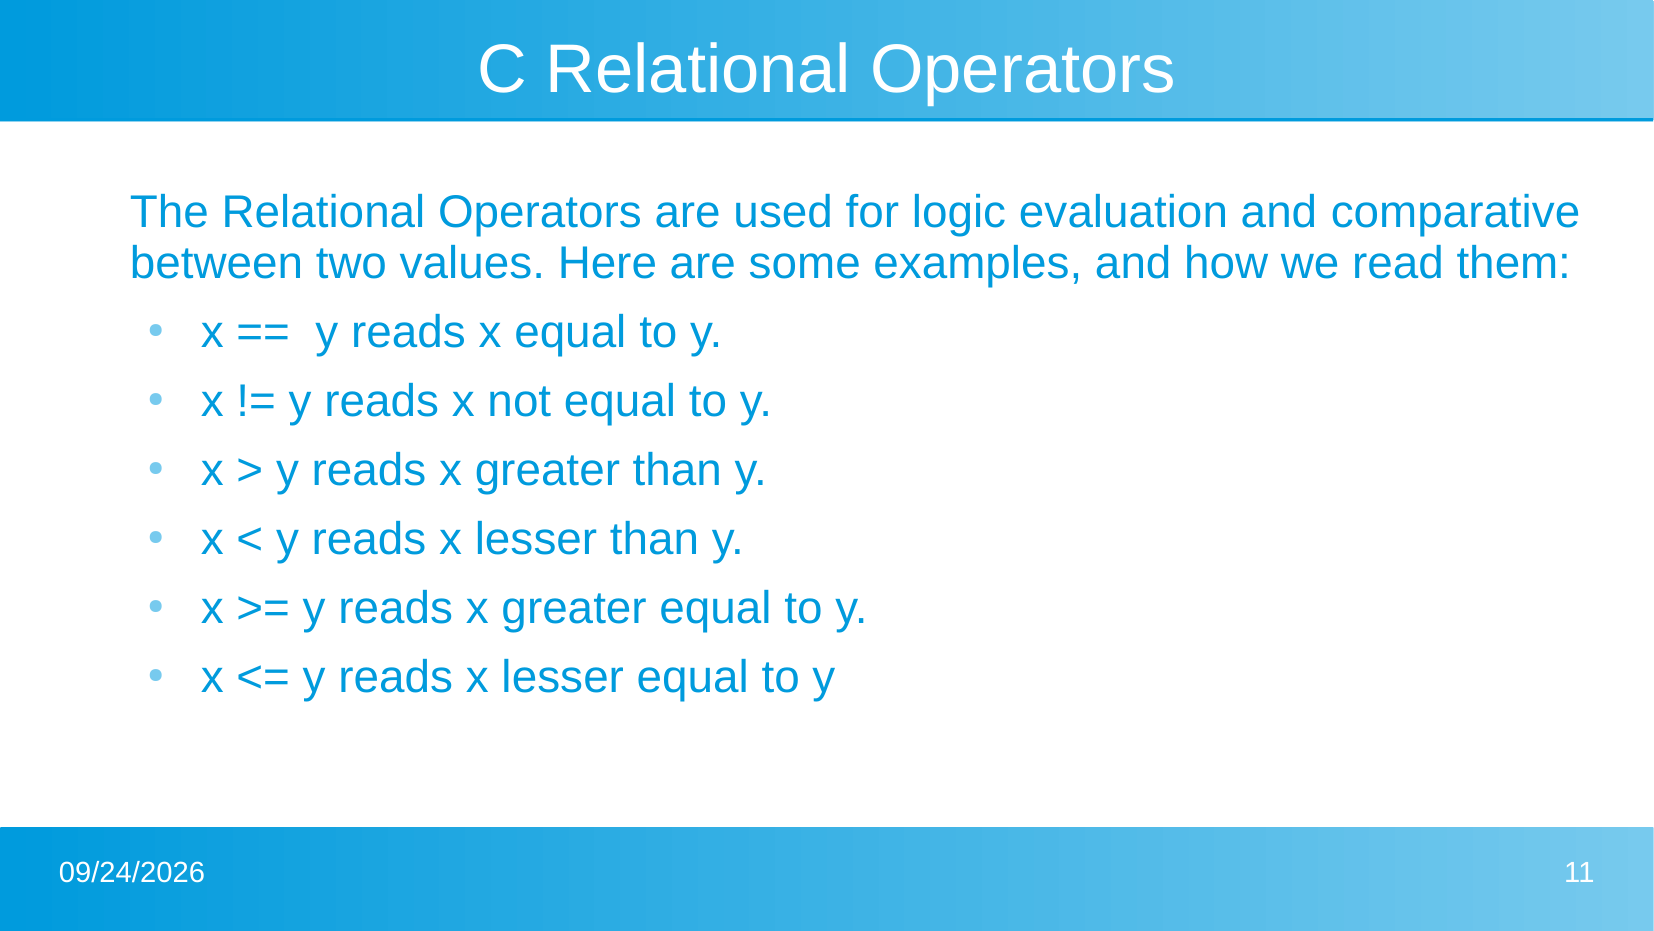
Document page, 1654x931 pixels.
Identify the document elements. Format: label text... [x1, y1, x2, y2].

list The Relational Operators are used for logic evaluation and comparative between two values. Here are some examples, and how we read them: x == y reads x equal to y. x != y reads x not equal to y. x > y reads x greater than y. x < y reads x lesser than y. x >= y reads x greater equal to y. x <= y reads x lesser equal to y [59, 108, 1595, 699]
title C Relational Operators [59, 29, 1595, 108]
